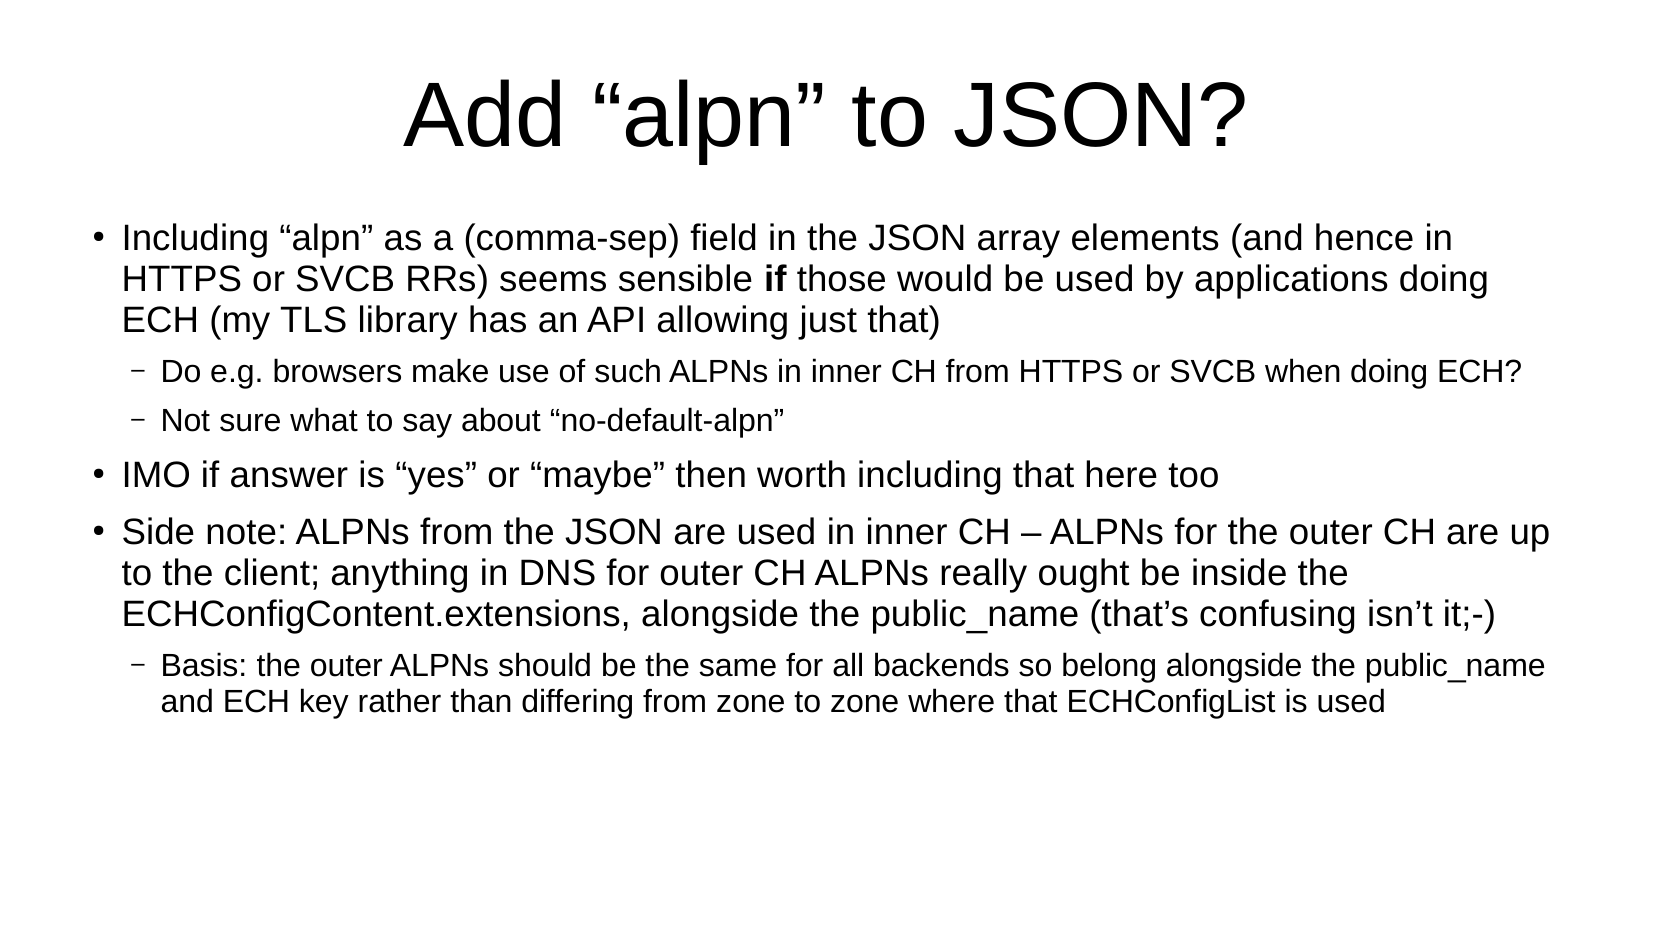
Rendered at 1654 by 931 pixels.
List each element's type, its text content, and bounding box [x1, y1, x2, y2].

title Add “alpn” to JSON? [82, 37, 1571, 193]
list Including “alpn” as a (comma-sep) field in the JSON array elements (and hence in HTTPS or SVCB RRs) seems sensible if those would be used by applications doing ECH (my TLS library has an API allowing just that) Do e.g. browsers make use of such ALPNs in inner CH from HTTPS or SVCB when doing ECH? Not sure what to say about “no-default-alpn” IMO if answer is “yes” or “maybe” then worth including that here too Side note: ALPNs from the JSON are used in inner CH – ALPNs for the outer CH are up to the client; anything in DNS for outer CH ALPNs really ought be inside the ECHConfigContent.extensions, alongside the public_name (that’s confusing isn’t it;-) Basis: the outer ALPNs should be the same for all backends so belong alongside the public_name and ECH key rather than differing from zone to zone where that ECHConfigList is used [82, 217, 1571, 758]
